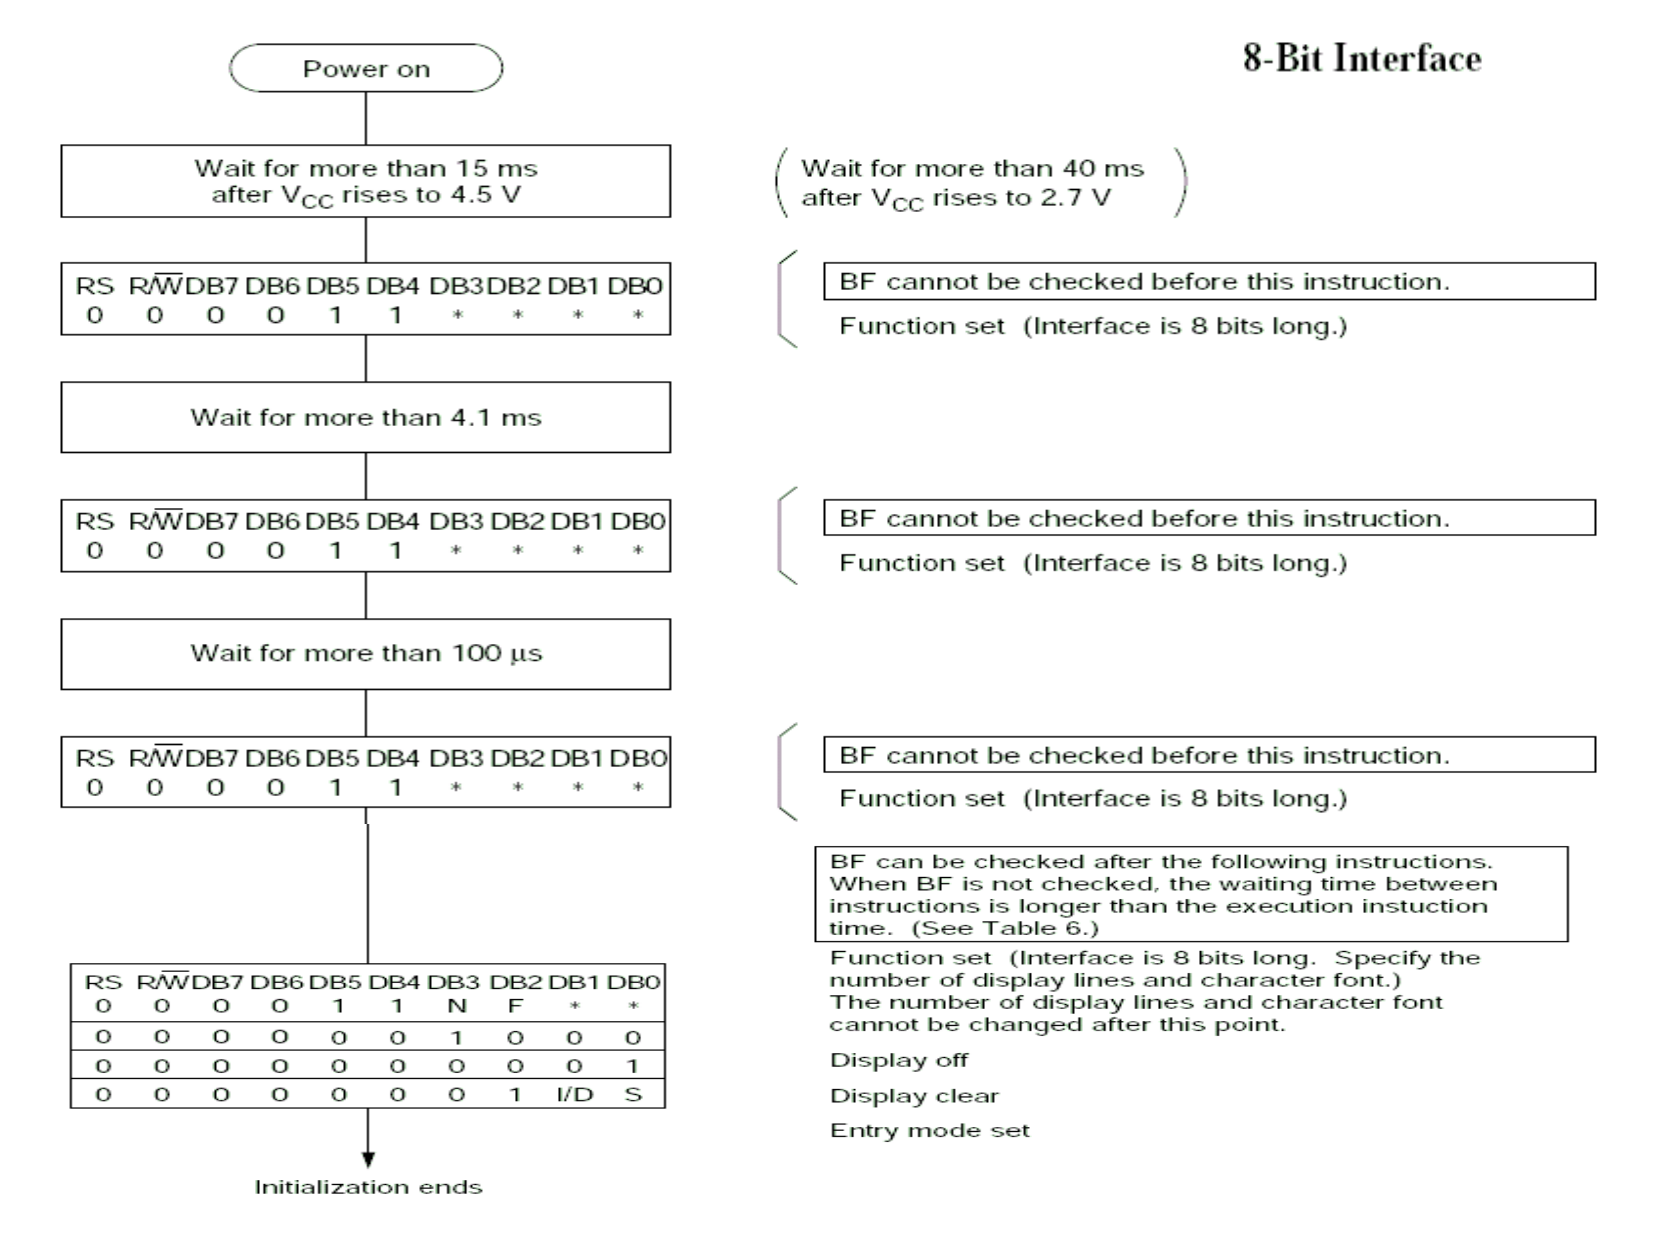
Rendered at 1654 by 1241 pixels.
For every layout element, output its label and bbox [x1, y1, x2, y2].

picture [37, 30, 1609, 1201]
